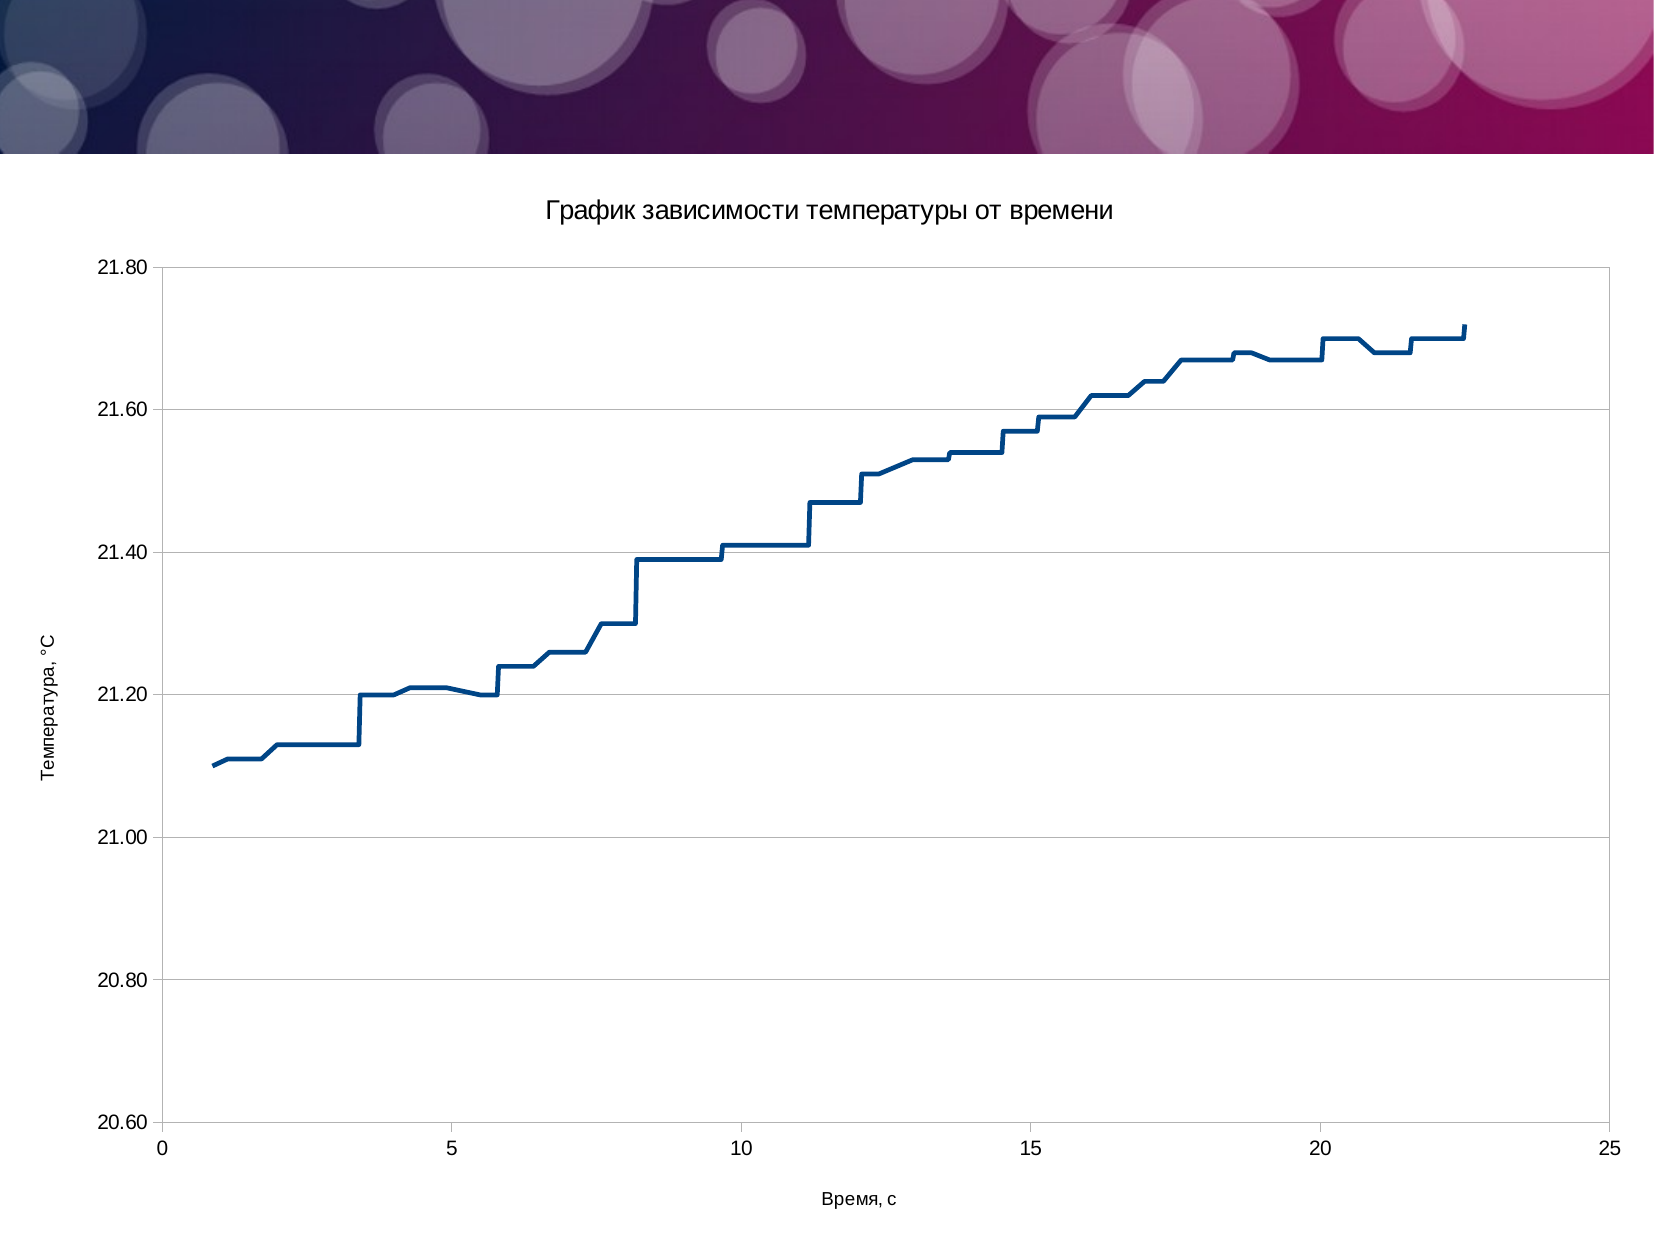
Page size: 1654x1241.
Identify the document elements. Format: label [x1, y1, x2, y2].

chart [4, 158, 1654, 1241]
picture [0, 0, 1654, 154]
